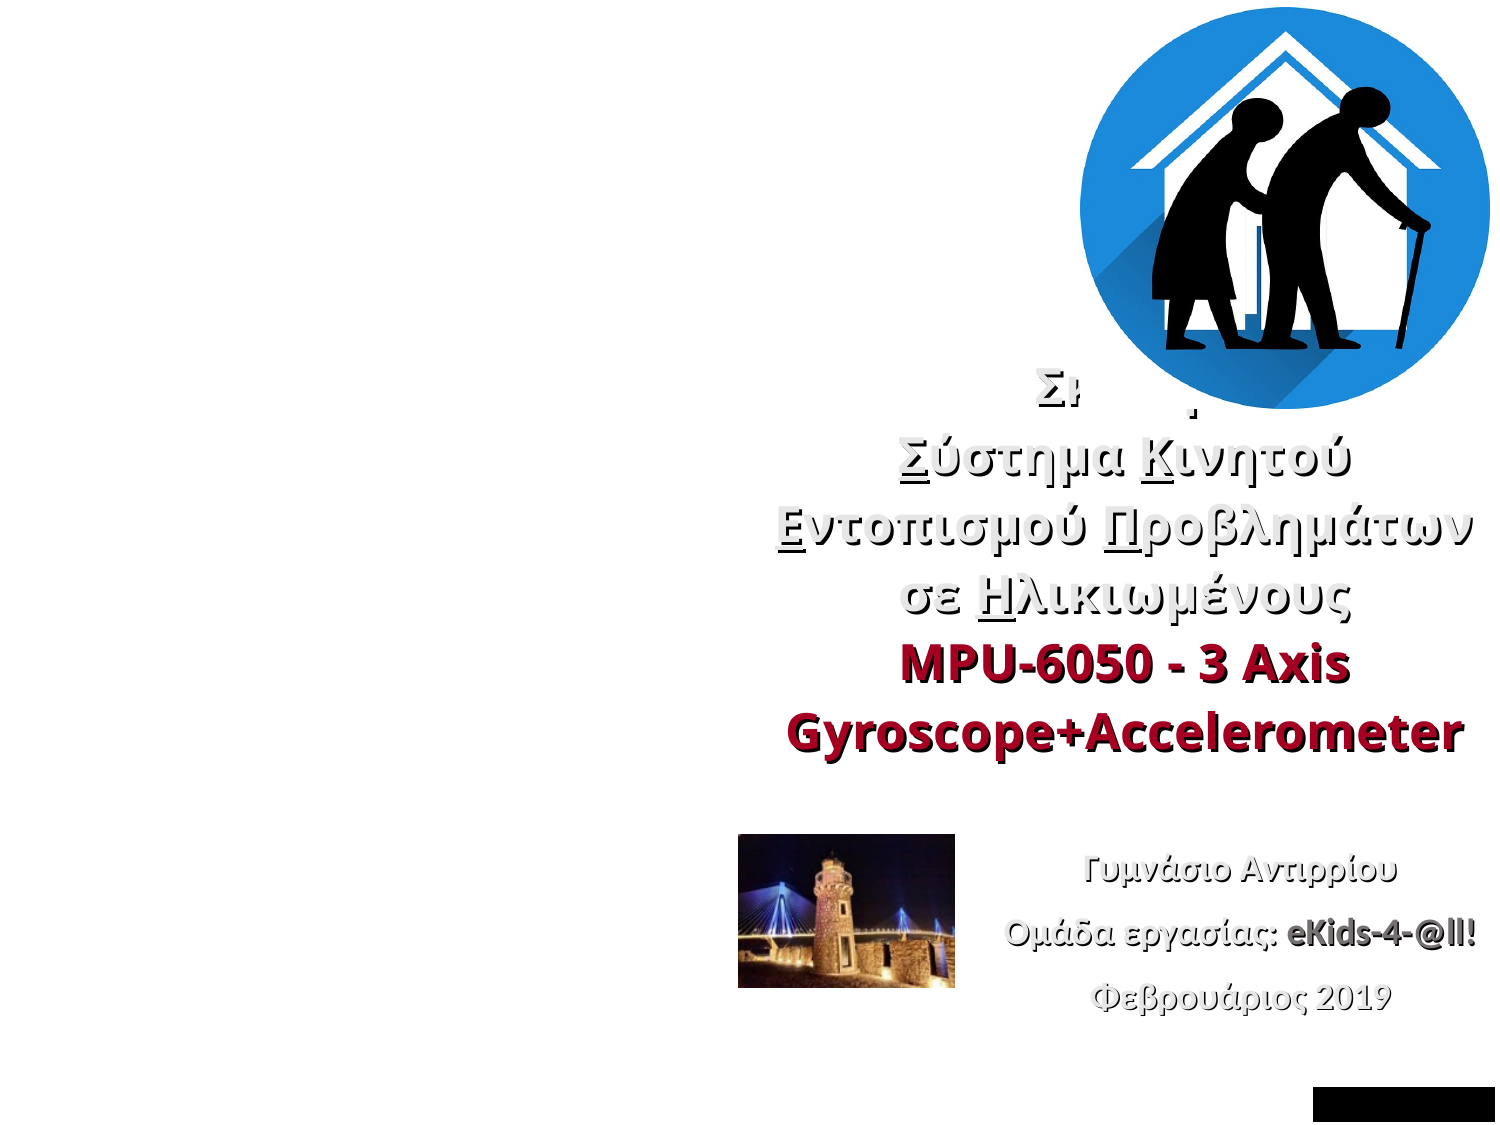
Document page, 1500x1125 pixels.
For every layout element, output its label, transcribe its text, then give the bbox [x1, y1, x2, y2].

text_box [1314, 1088, 1494, 1121]
picture [1080, 7, 1490, 409]
picture [738, 834, 955, 988]
text_box Γυμνάσιο Αντιρρίου Ομάδα εργασίας: eKids-4-@ll! Φεβρουάριος 2019 [975, 808, 1500, 1045]
title Σκêπη: Σύστημα Κινητού Εντοπισμού Προβλημάτων σε Ηλικιωμένους MPU-6050 - 3 Axis Gyroscope+Accelerometer [750, 338, 1500, 752]
